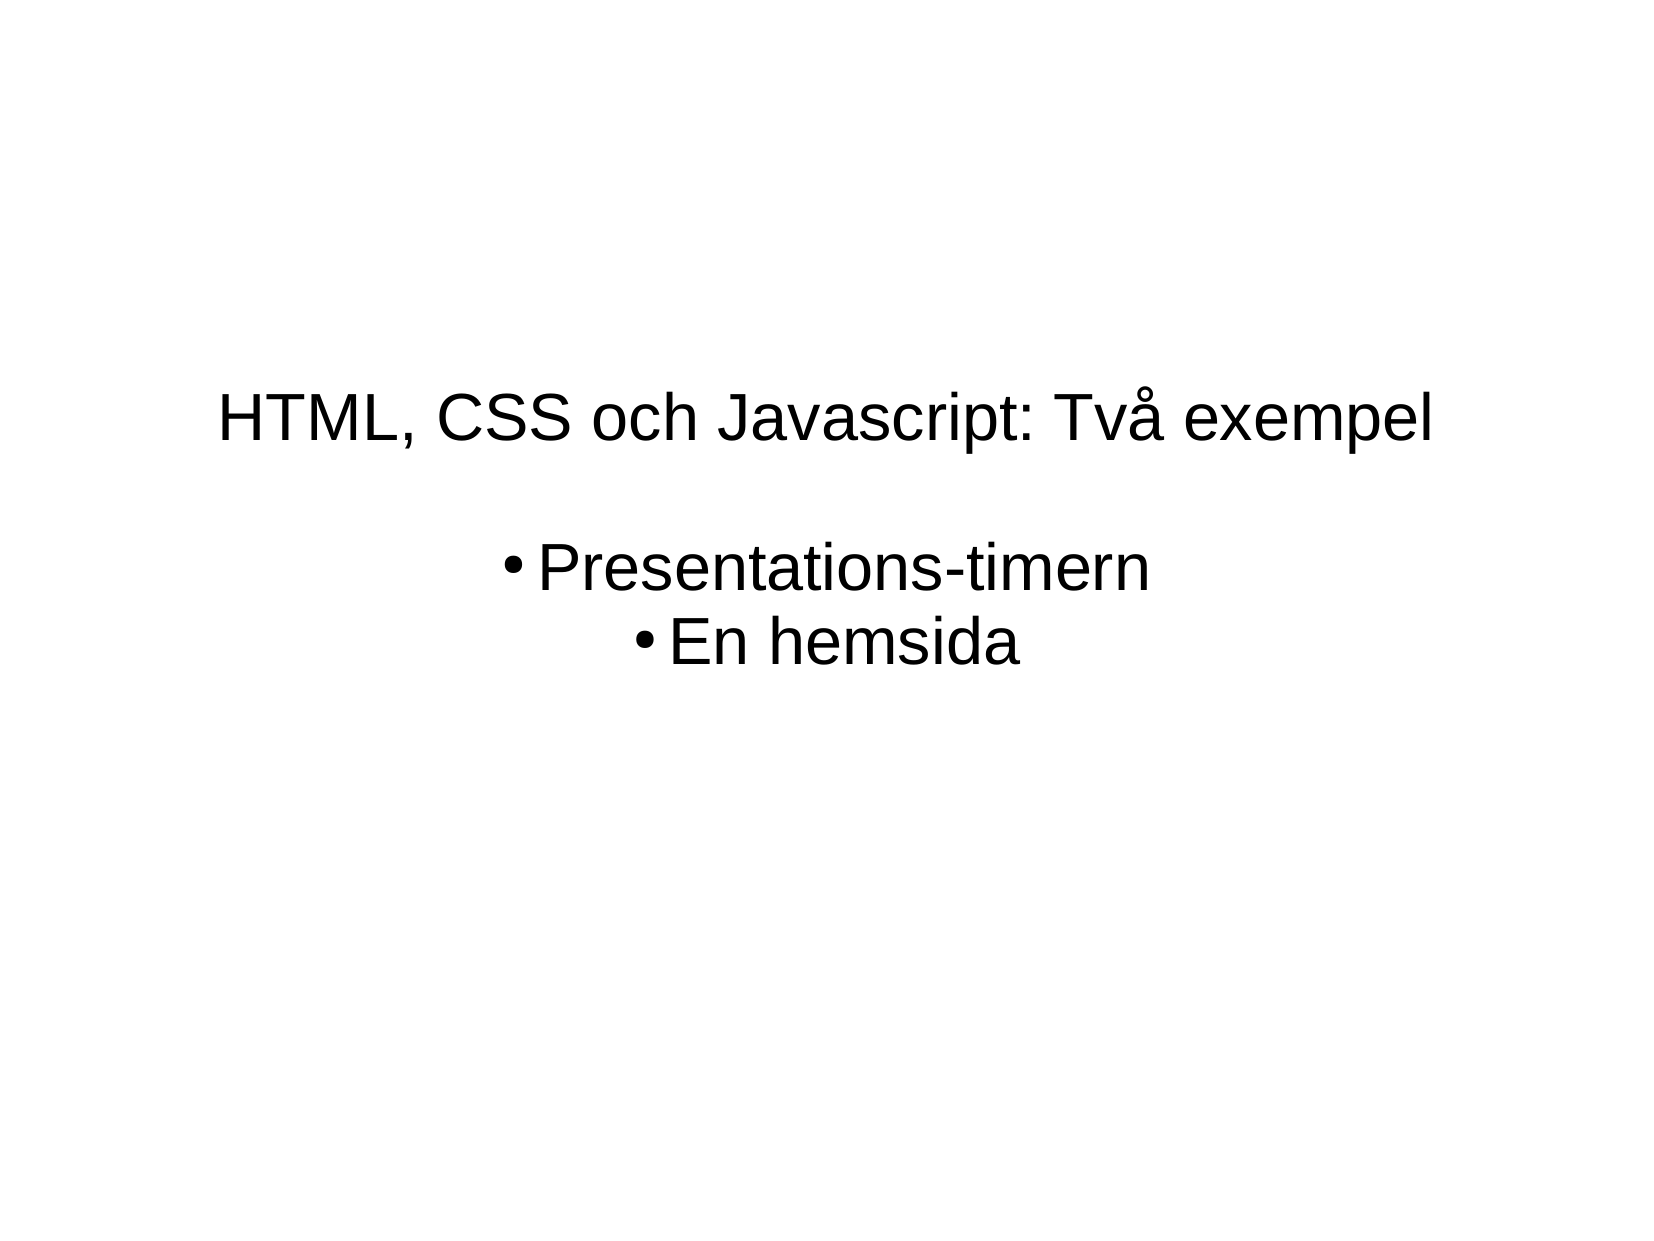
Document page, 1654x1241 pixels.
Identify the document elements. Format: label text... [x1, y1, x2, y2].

subtitle HTML, CSS och Javascript: Två exempel Presentations-timern En hemsida [82, 49, 1571, 1010]
